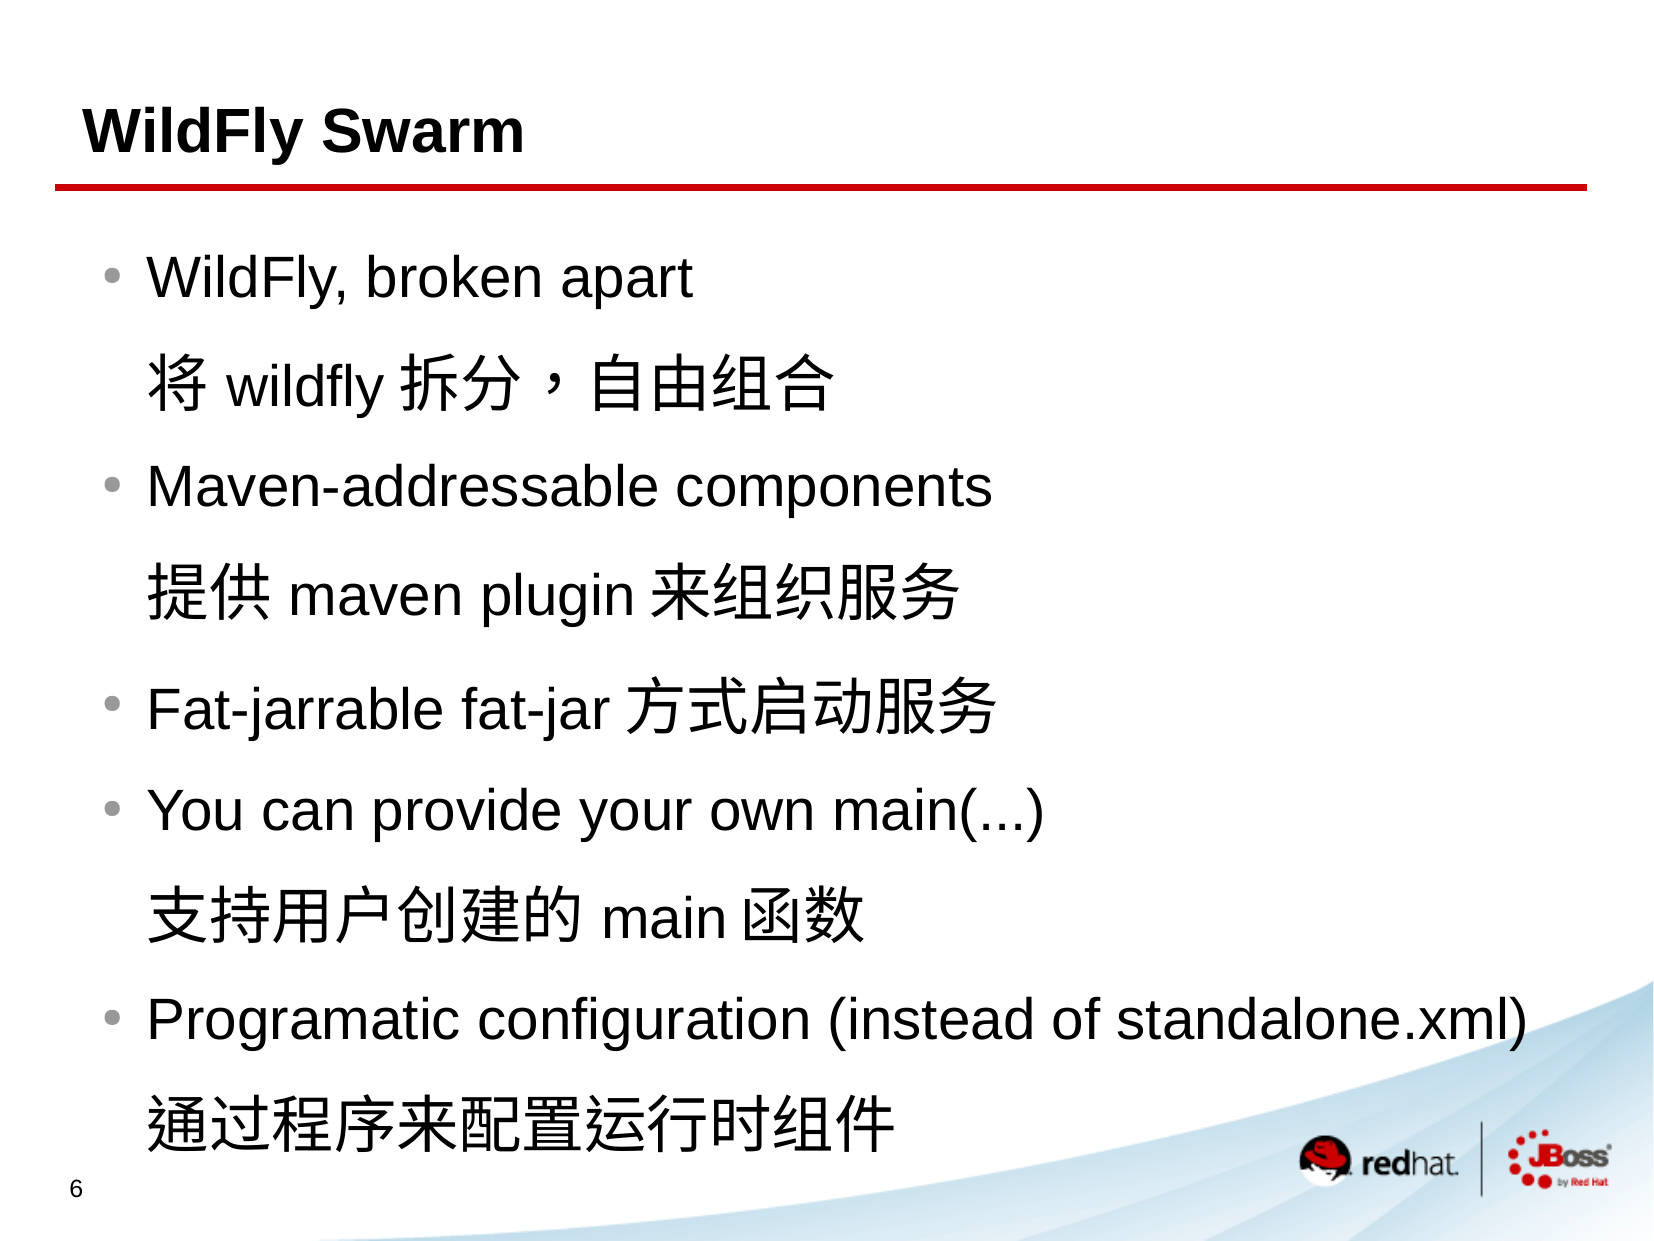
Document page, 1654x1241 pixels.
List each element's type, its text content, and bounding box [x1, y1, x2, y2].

list WildFly, broken apart 将wildfly拆分，自由组合 Maven-addressable components 提供maven plugin来组织服务 Fat-jarrable fat-jar方式启动服务 You can provide your own main(...) 支持用户创建的main函数 Programatic configuration (instead of standalone.xml) 通过程序来配置运行时组件 [86, 244, 1576, 1105]
title WildFly Swarm [82, 37, 1571, 226]
picture [0, 0, 1654, 1241]
